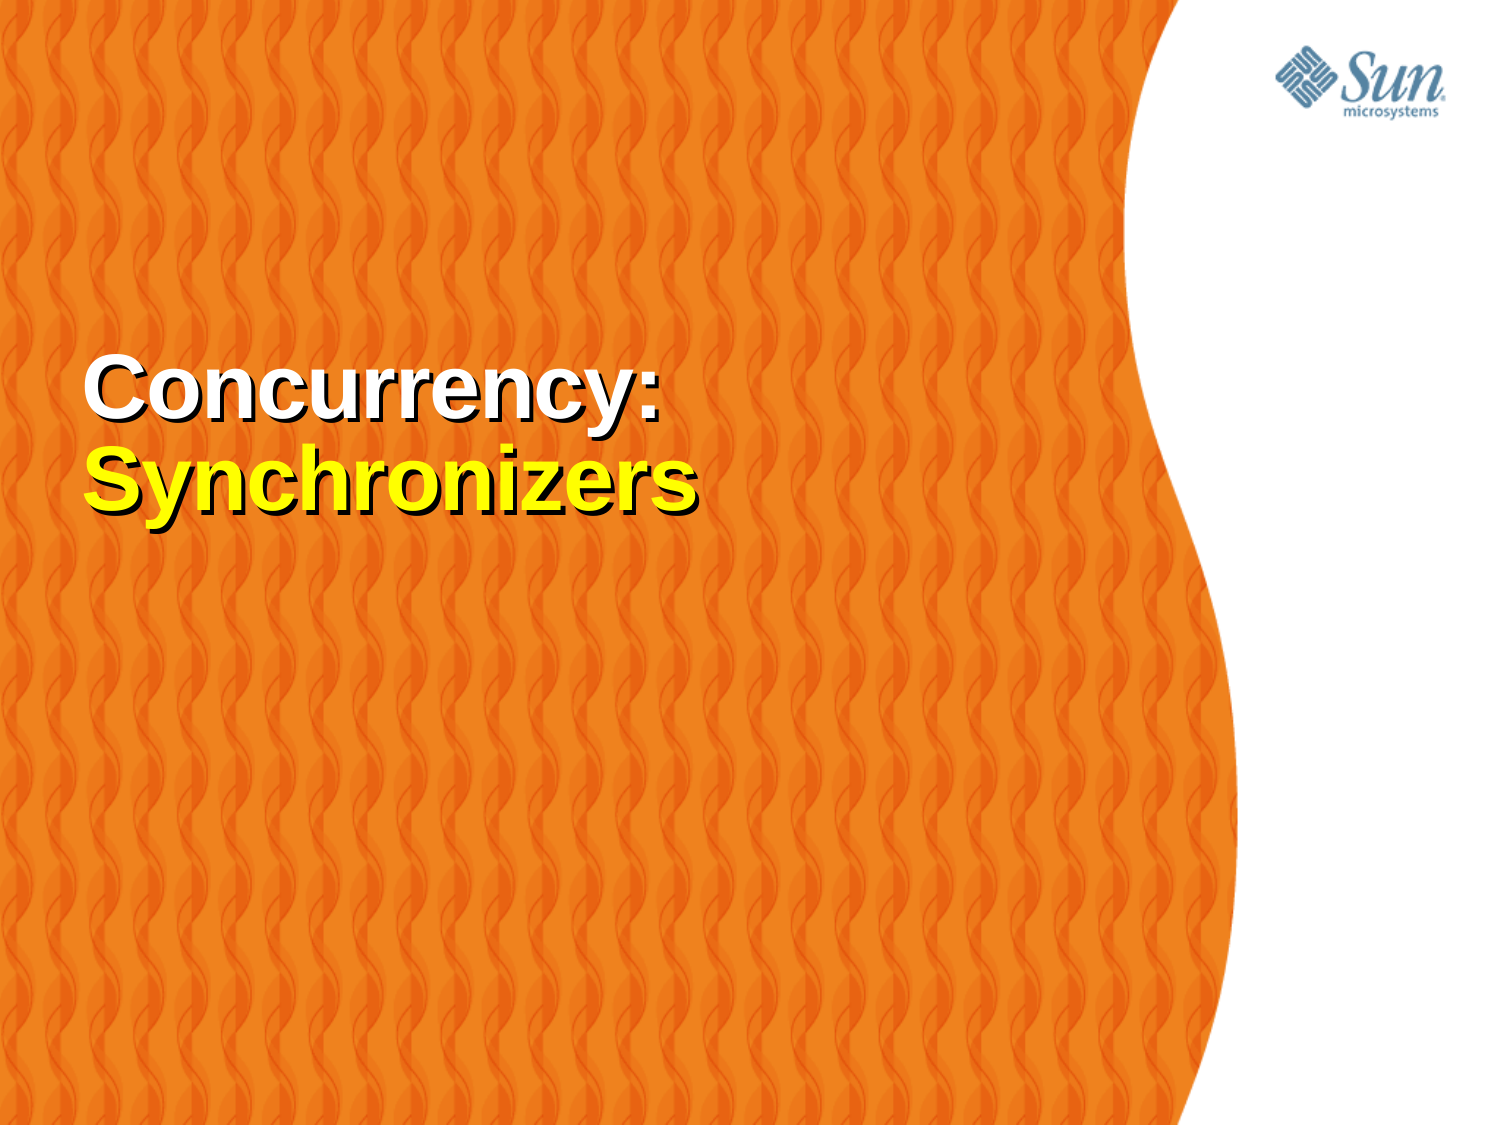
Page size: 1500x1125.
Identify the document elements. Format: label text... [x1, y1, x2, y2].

title Concurrency: Synchronizers [81, 149, 1283, 857]
picture [0, 0, 1500, 1125]
